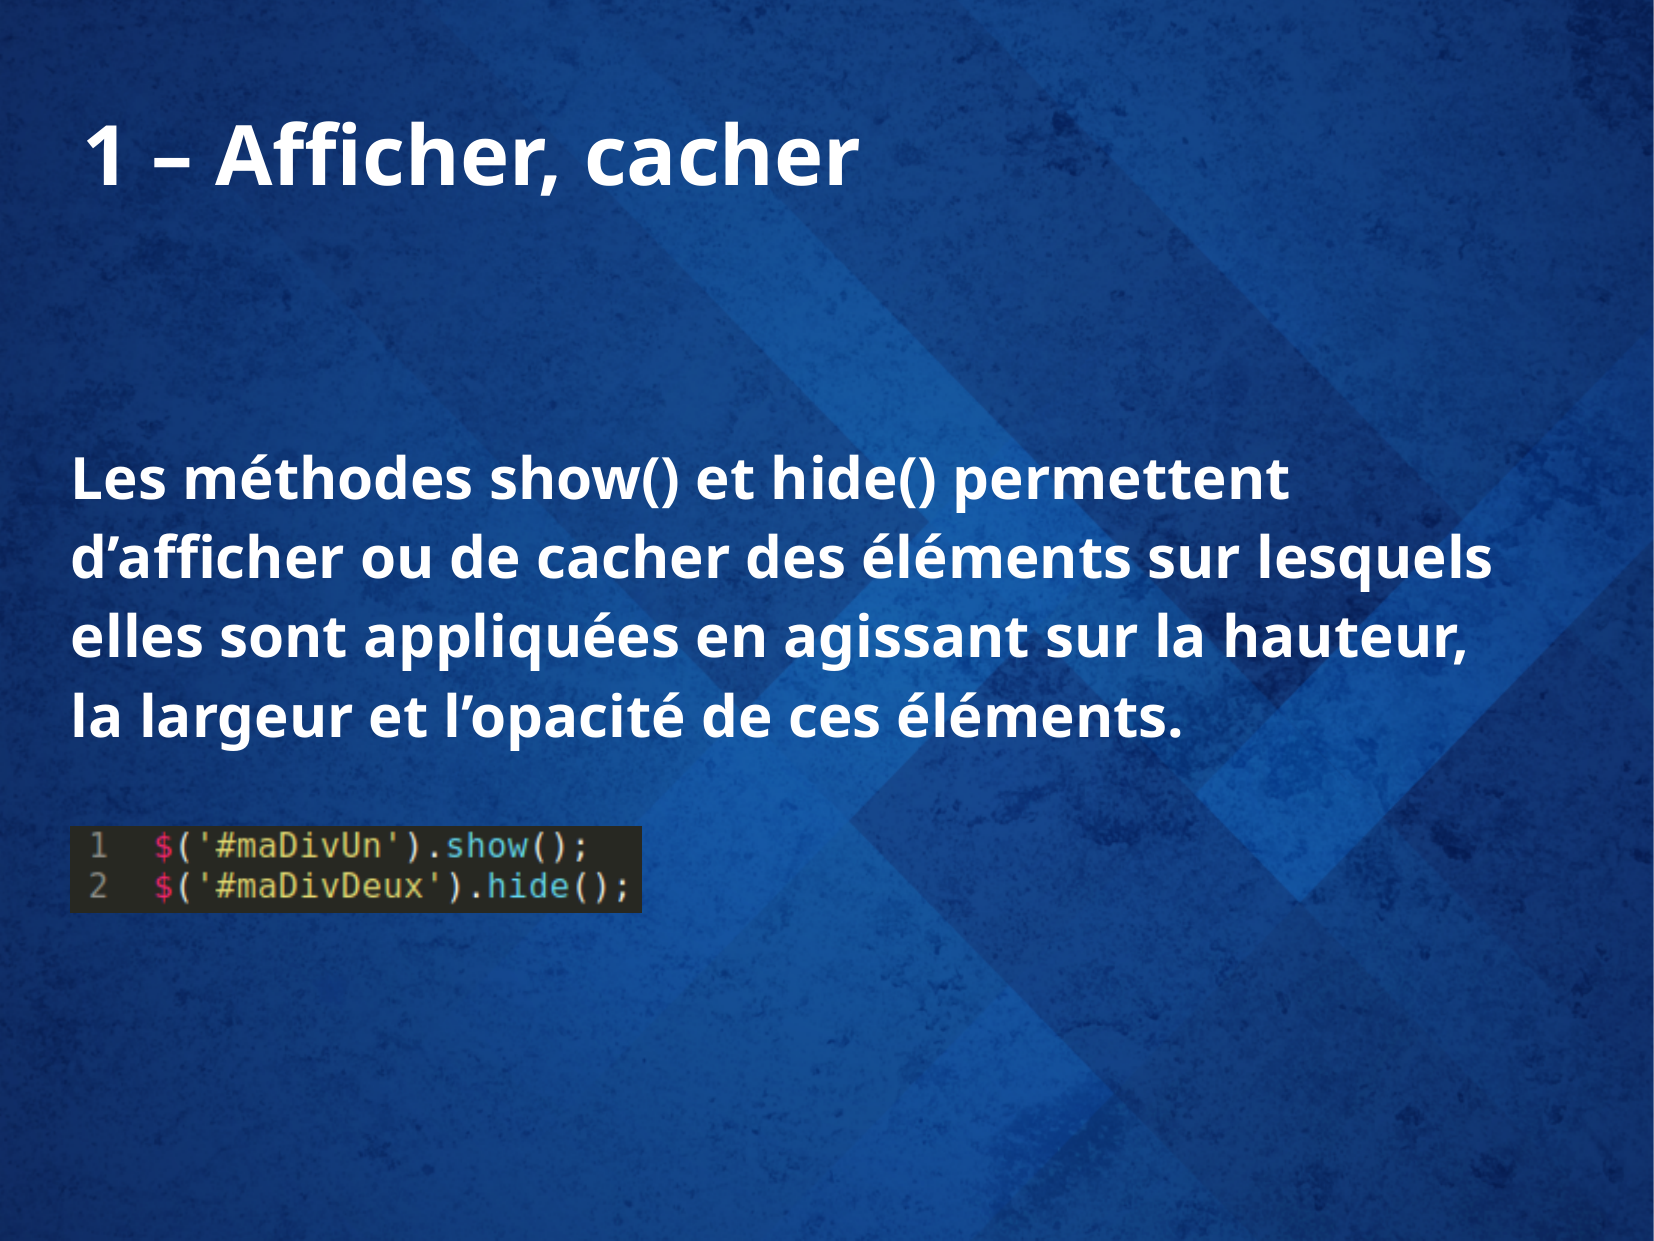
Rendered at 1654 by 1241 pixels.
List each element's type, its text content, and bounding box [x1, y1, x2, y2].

picture [0, 0, 1654, 1241]
title 1 – Afficher, cacher [82, 11, 1571, 295]
subtitle Les méthodes show() et hide() permettent d’afficher ou de cacher des éléments sur lesquels elles sont appliquées en agissant sur la hauteur, la largeur et l’opacité de ces éléments. [70, 437, 1526, 950]
